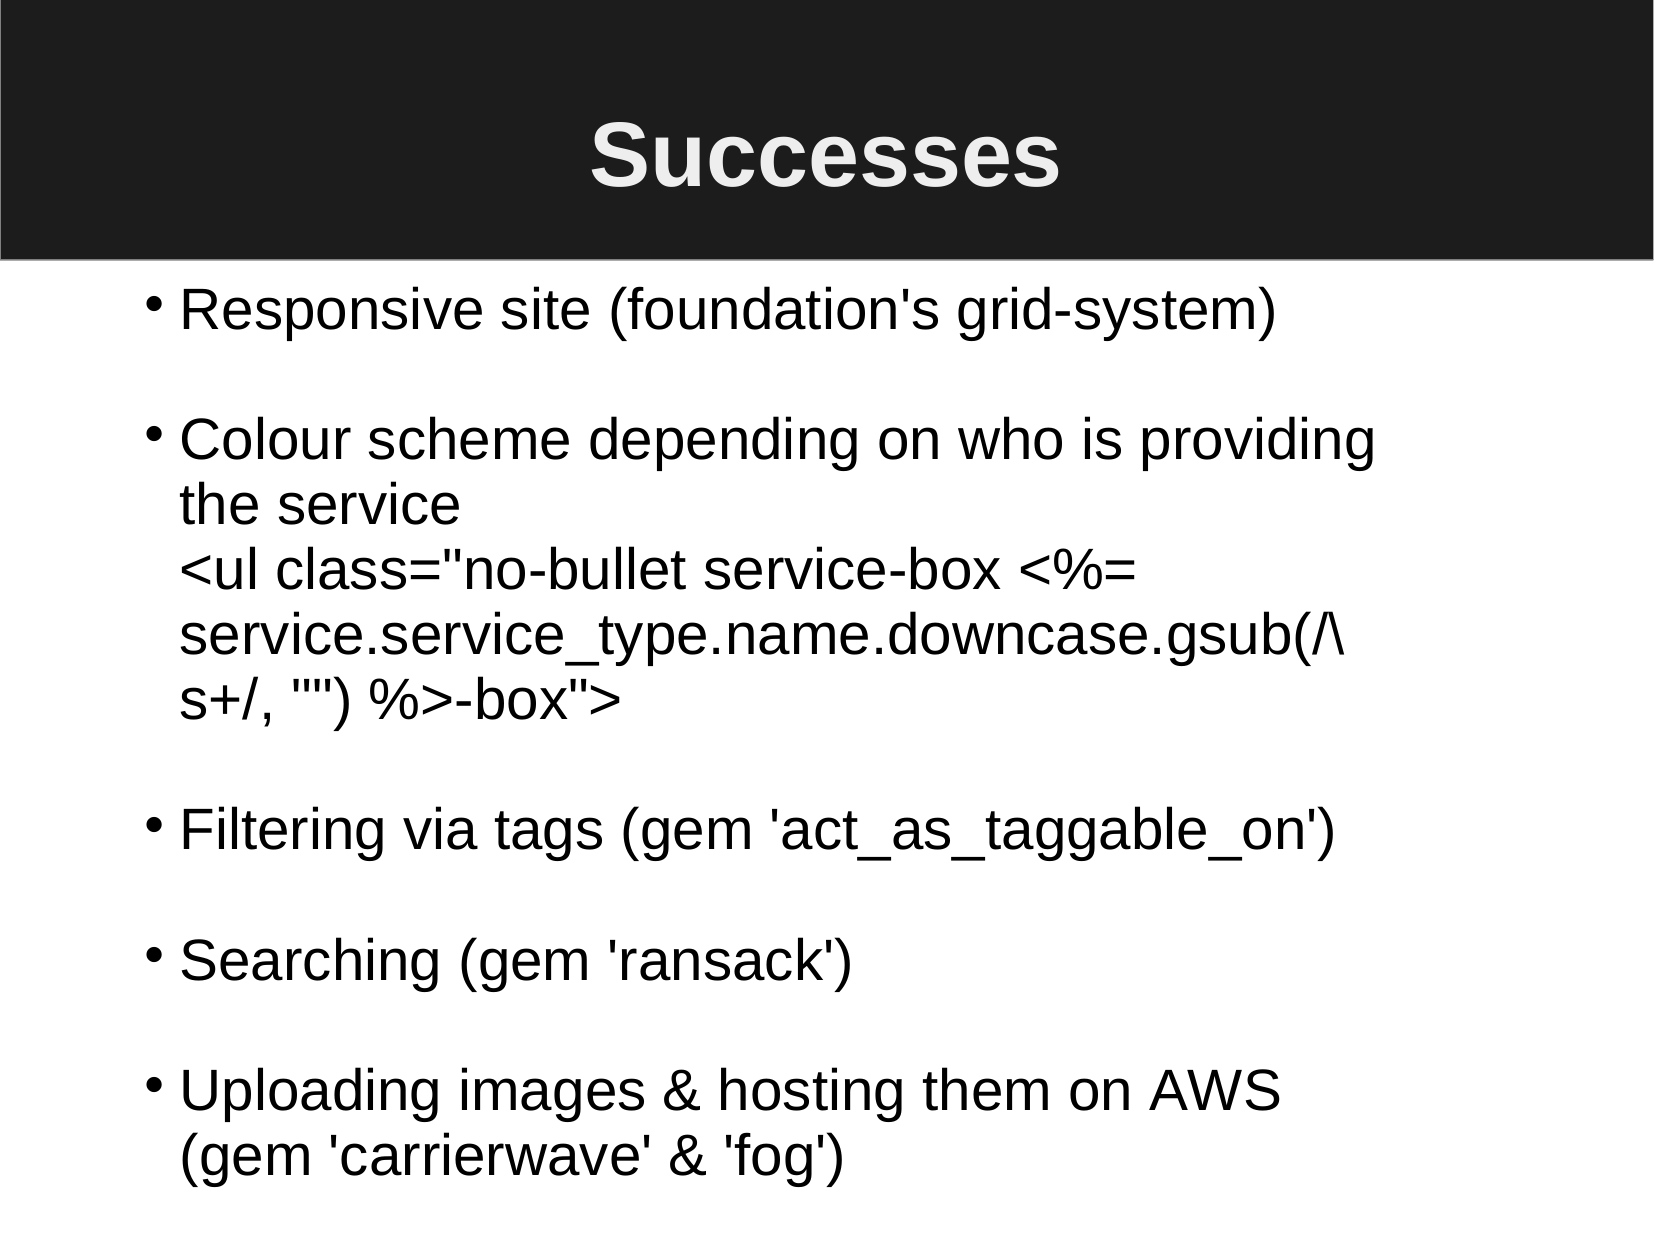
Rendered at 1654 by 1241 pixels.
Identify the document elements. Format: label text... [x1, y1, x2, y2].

title Successes [82, 49, 1571, 257]
text_box [0, 0, 1654, 260]
text_box Responsive site (foundation's grid-system) Colour scheme depending on who is providing the service <ul class="no-bullet service-box <%= service.service_type.name.downcase.gsub(/\s+/, "") %>-box"> Filtering via tags (gem 'act_as_taggable_on') Searching (gem 'ransack') Uploading images & hosting them on AWS (gem 'carrierwave' & 'fog') [129, 265, 1442, 671]
